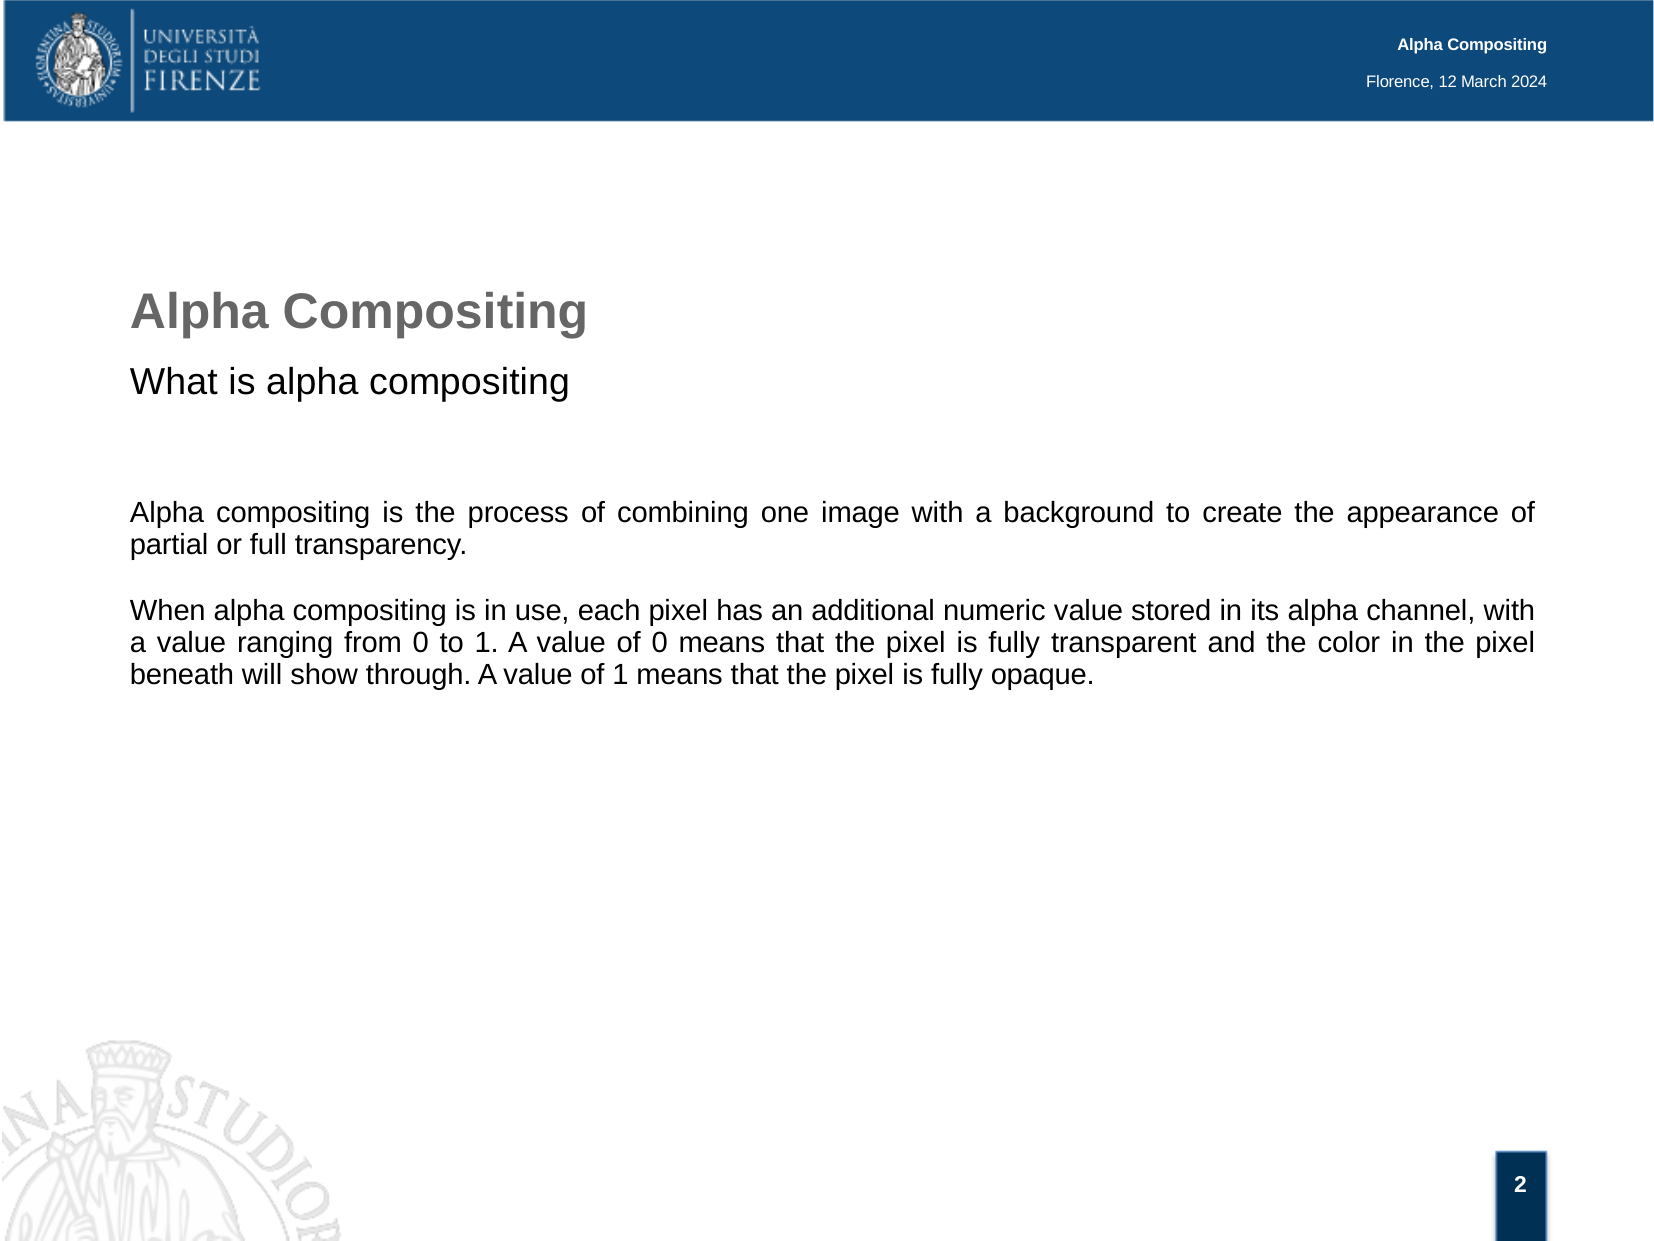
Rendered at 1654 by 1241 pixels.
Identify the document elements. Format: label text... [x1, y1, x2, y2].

text_box Alpha Compositing What is alpha compositing [129, 255, 993, 403]
text_box 2 [1505, 1160, 1536, 1208]
text_box Alpha compositing is the process of combining one image with a background to create the appearance of partial or full transparency. When alpha compositing is in use, each pixel has an additional numeric value stored in its alpha channel, with a value ranging from 0 to 1. A value of 0 means that the pixel is fully transparent and the color in the pixel beneath will show through. A value of 1 means that the pixel is fully opaque. [129, 478, 1536, 774]
text_box Alpha Compositing Florence, 12 March 2024 [685, 24, 1548, 102]
picture [2, 0, 1654, 1241]
